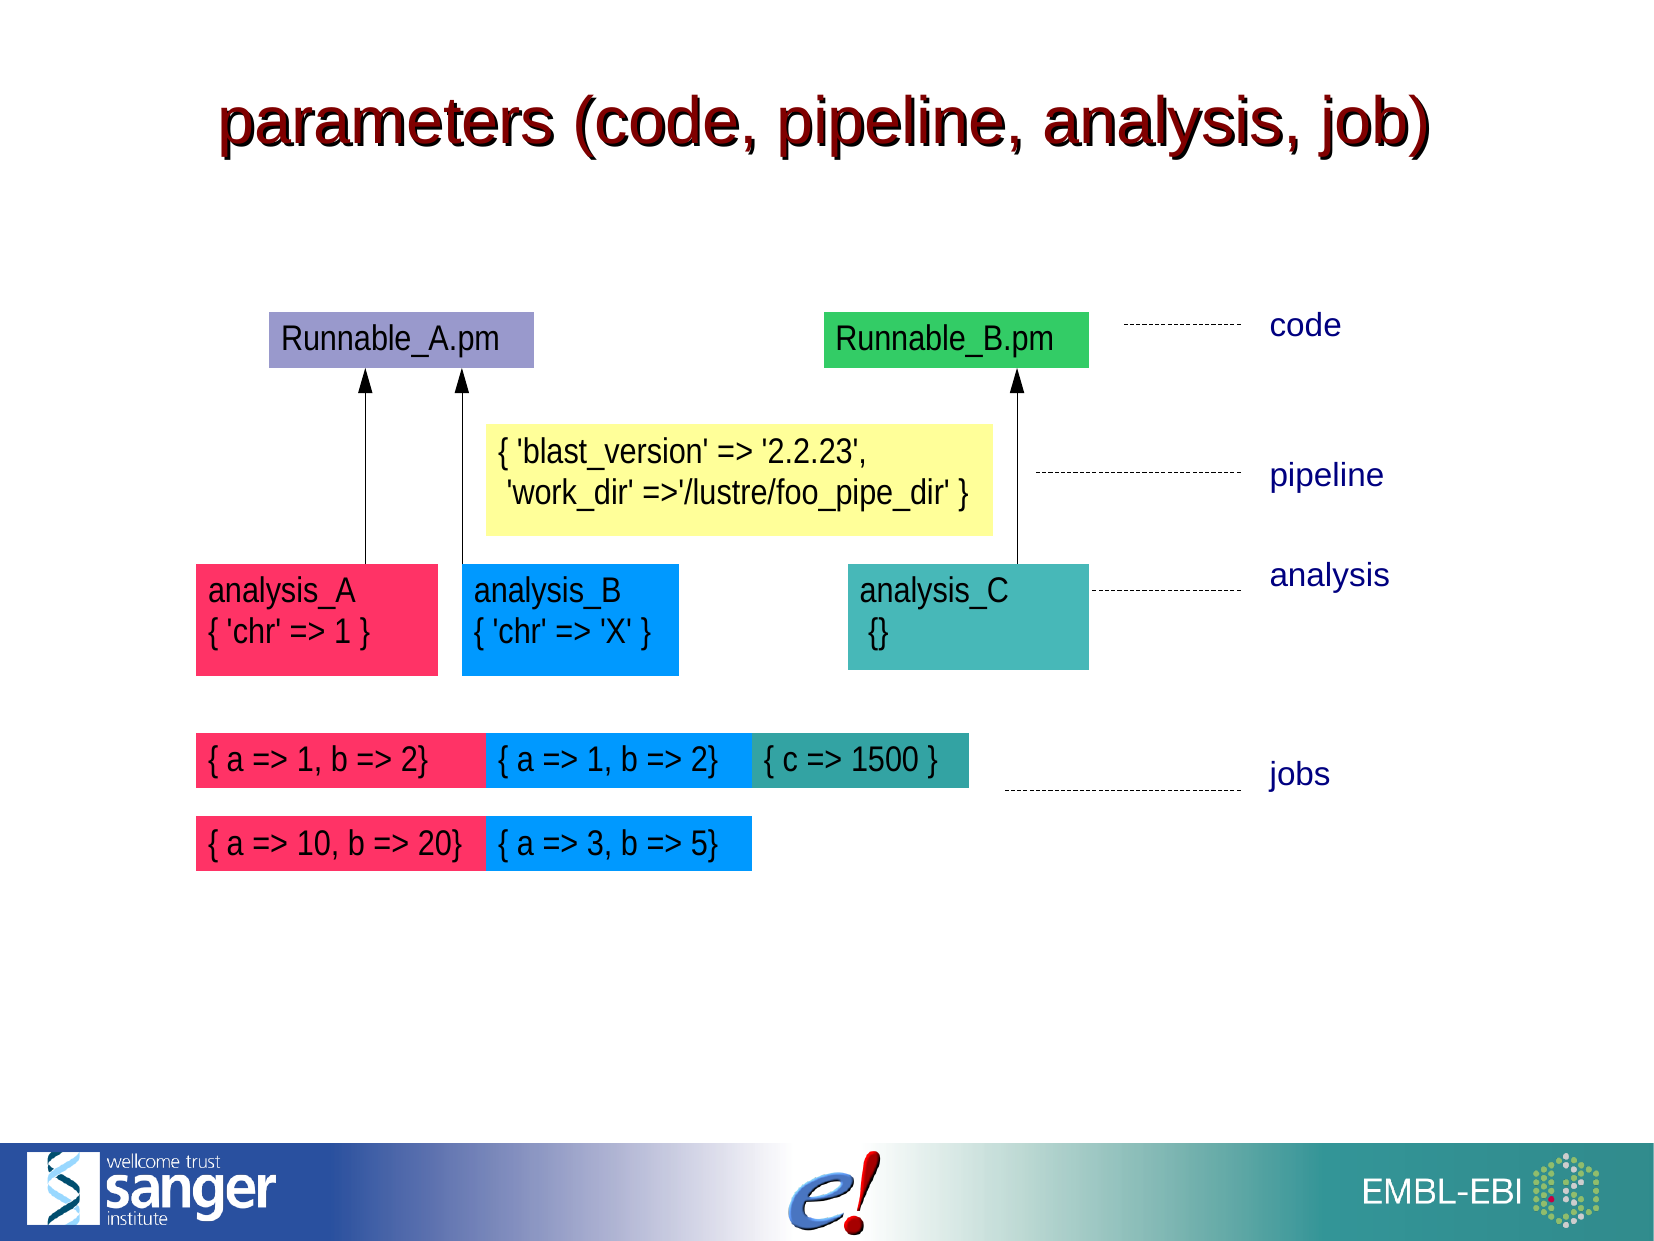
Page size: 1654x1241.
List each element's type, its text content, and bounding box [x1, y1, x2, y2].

title parameters (code, pipeline, analysis, job) [123, 37, 1526, 200]
chart [123, 227, 1269, 1004]
list code pipeline analysis jobs [1269, 206, 1526, 1032]
picture [0, 1143, 1654, 1241]
